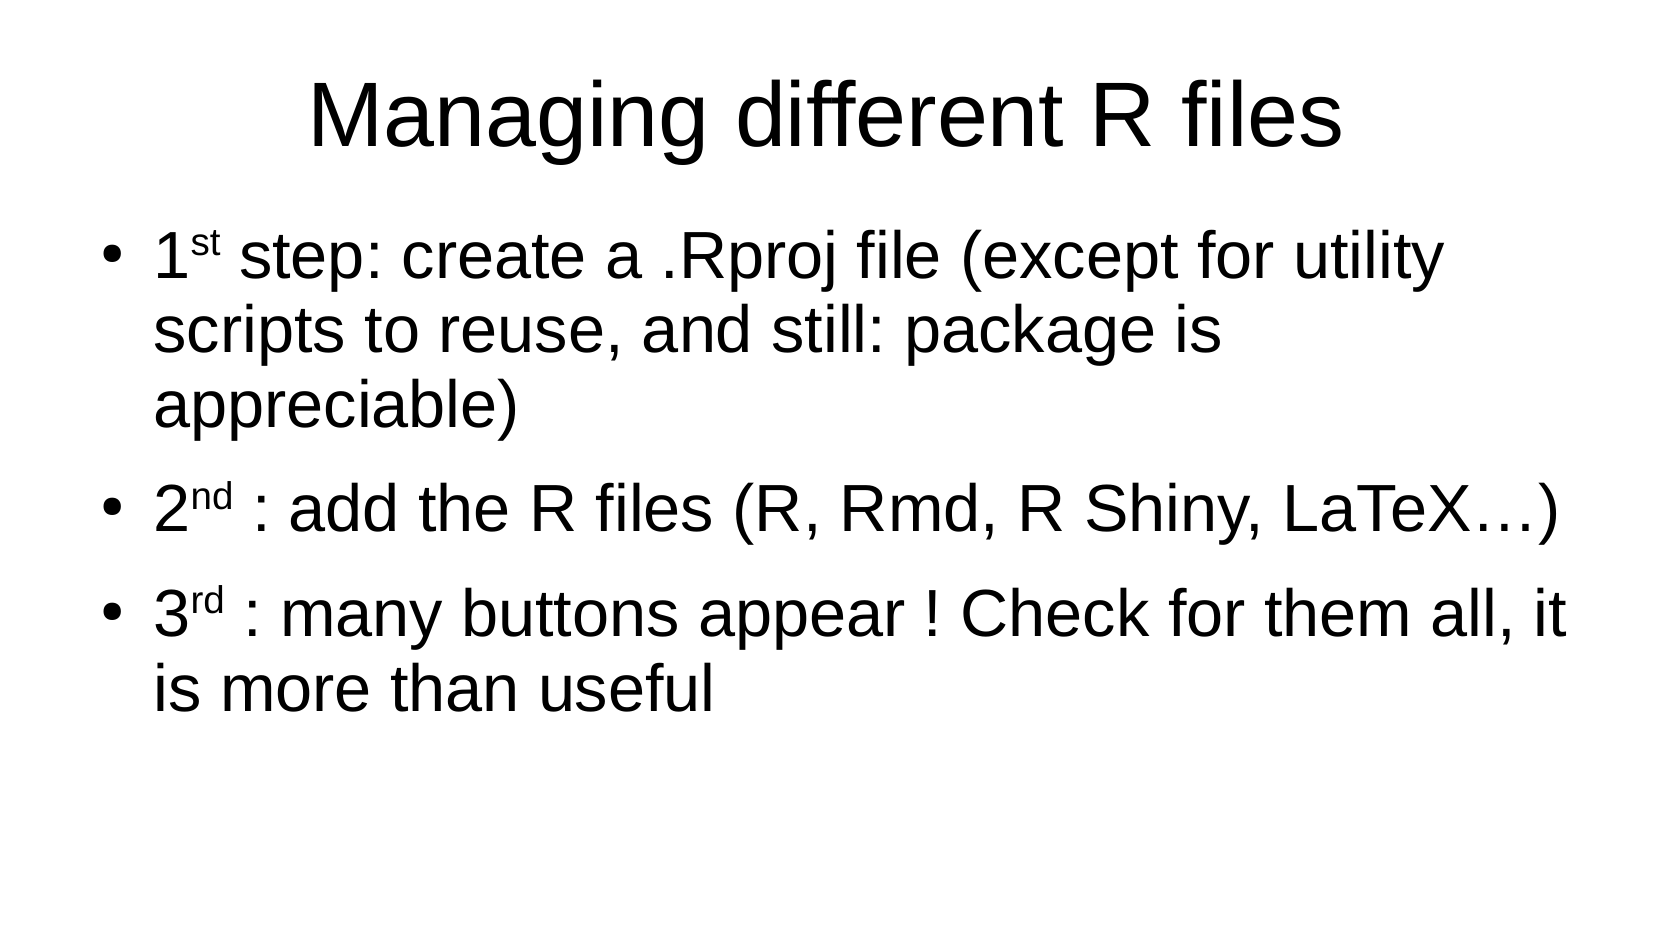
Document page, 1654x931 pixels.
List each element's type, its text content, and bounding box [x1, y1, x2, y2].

title Managing different R files [82, 37, 1571, 193]
list 1st step: create a .Rproj file (except for utility scripts to reuse, and still: package is appreciable) 2nd : add the R files (R, Rmd, R Shiny, LaTeX…) 3rd : many buttons appear ! Check for them all, it is more than useful [82, 217, 1571, 758]
